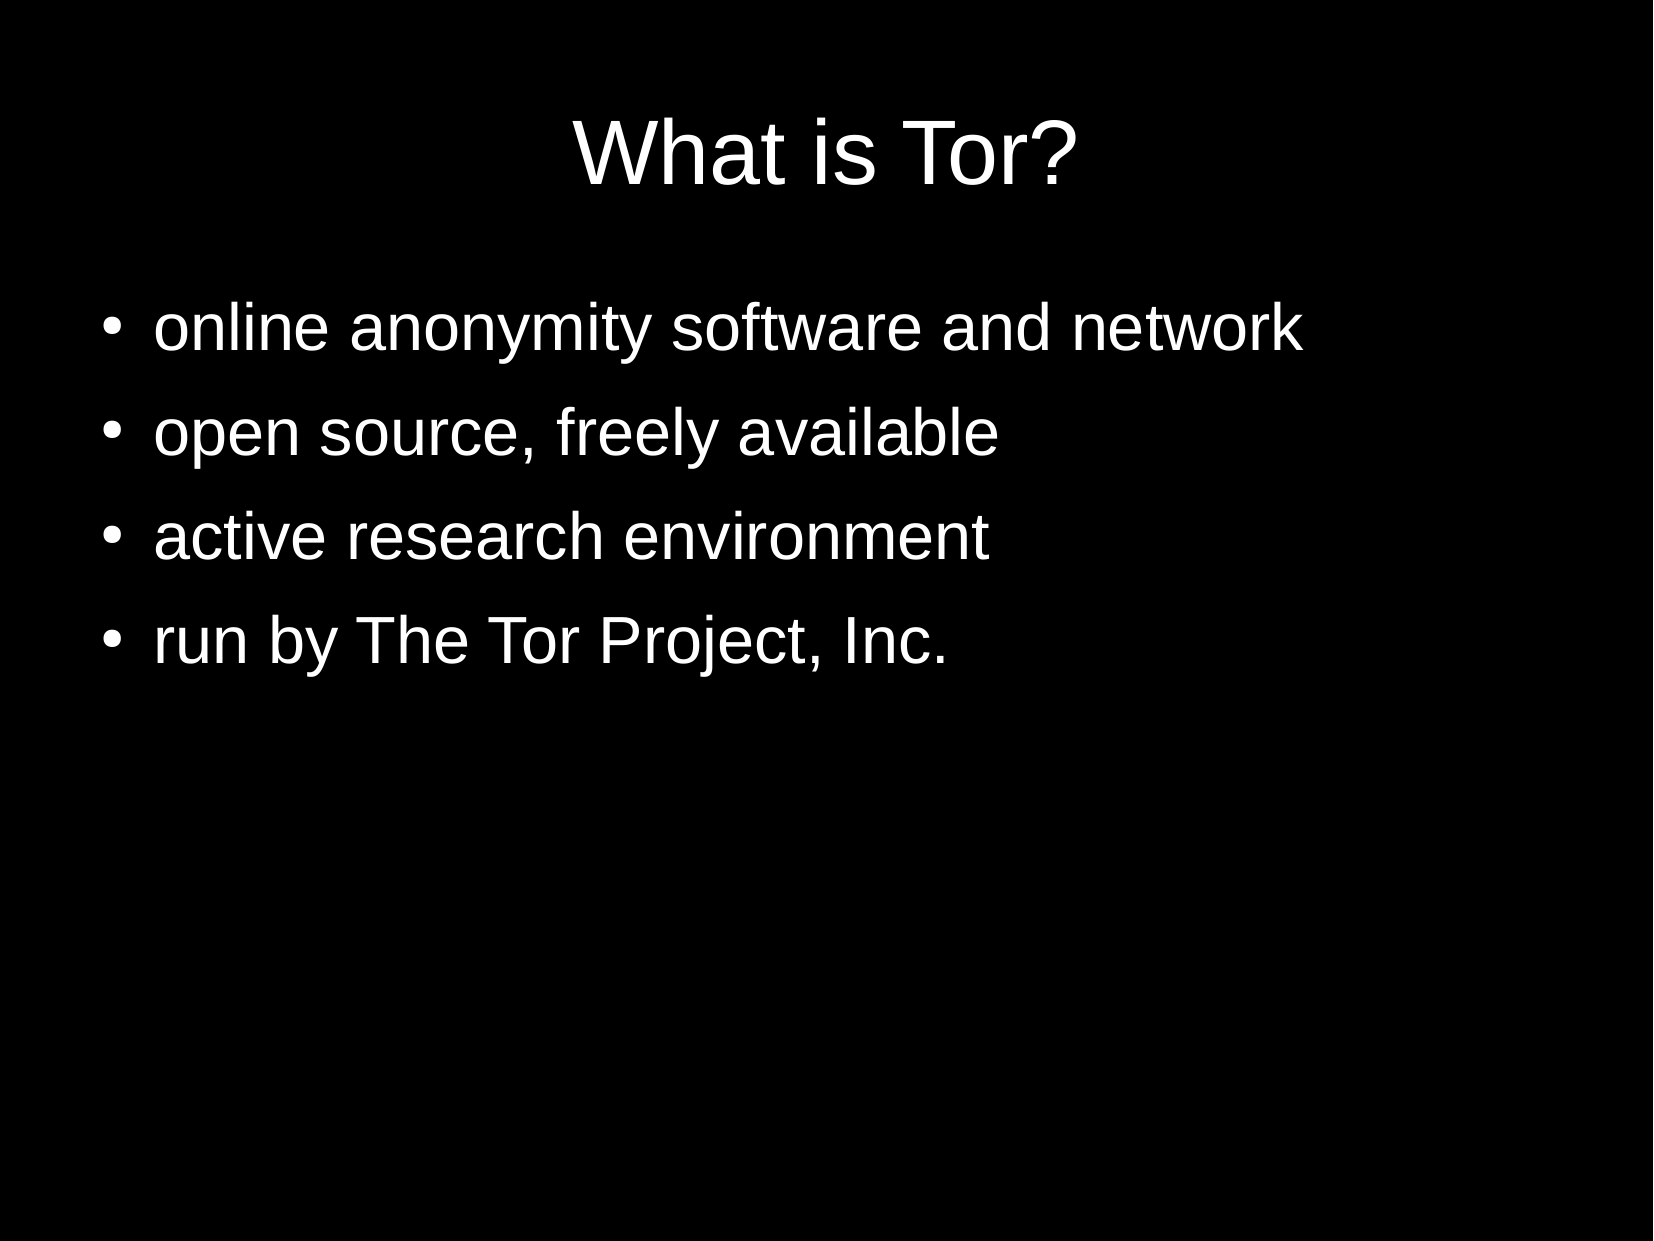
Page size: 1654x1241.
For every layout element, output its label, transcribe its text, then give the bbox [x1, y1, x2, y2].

list online anonymity software and network open source, freely available active research environment run by The Tor Project, Inc. [82, 290, 1571, 1072]
title What is Tor? [82, 49, 1571, 257]
